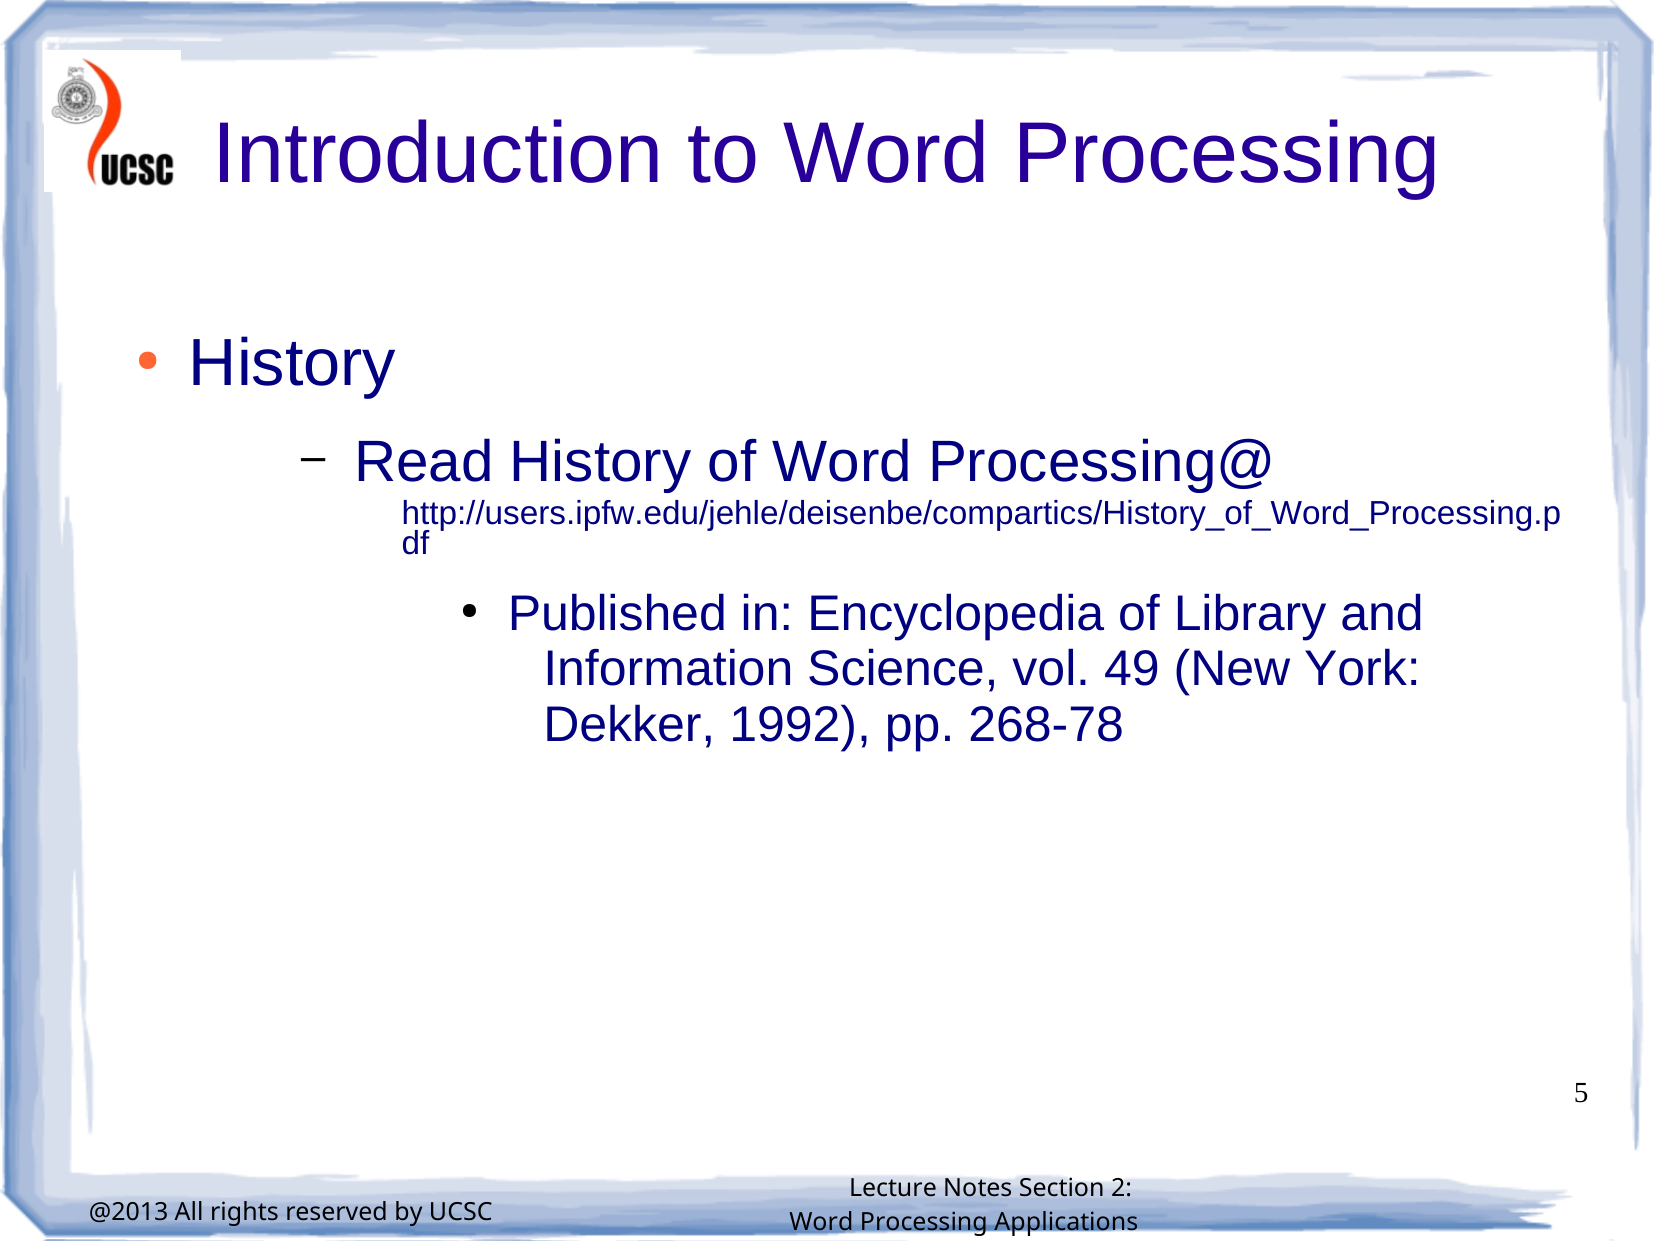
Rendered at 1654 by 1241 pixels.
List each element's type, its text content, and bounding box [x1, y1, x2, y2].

title Introduction to Word Processing [82, 49, 1571, 257]
picture [0, 0, 1654, 1241]
list History Read History of Word Processing@http://users.ipfw.edu/jehle/deisenbe/compartics/History_of_Word_Processing.pdf Published in: Encyclopedia of Library and Information Science, vol. 49 (New York: Dekker, 1992), pp. 268-78 [118, 324, 1571, 1004]
